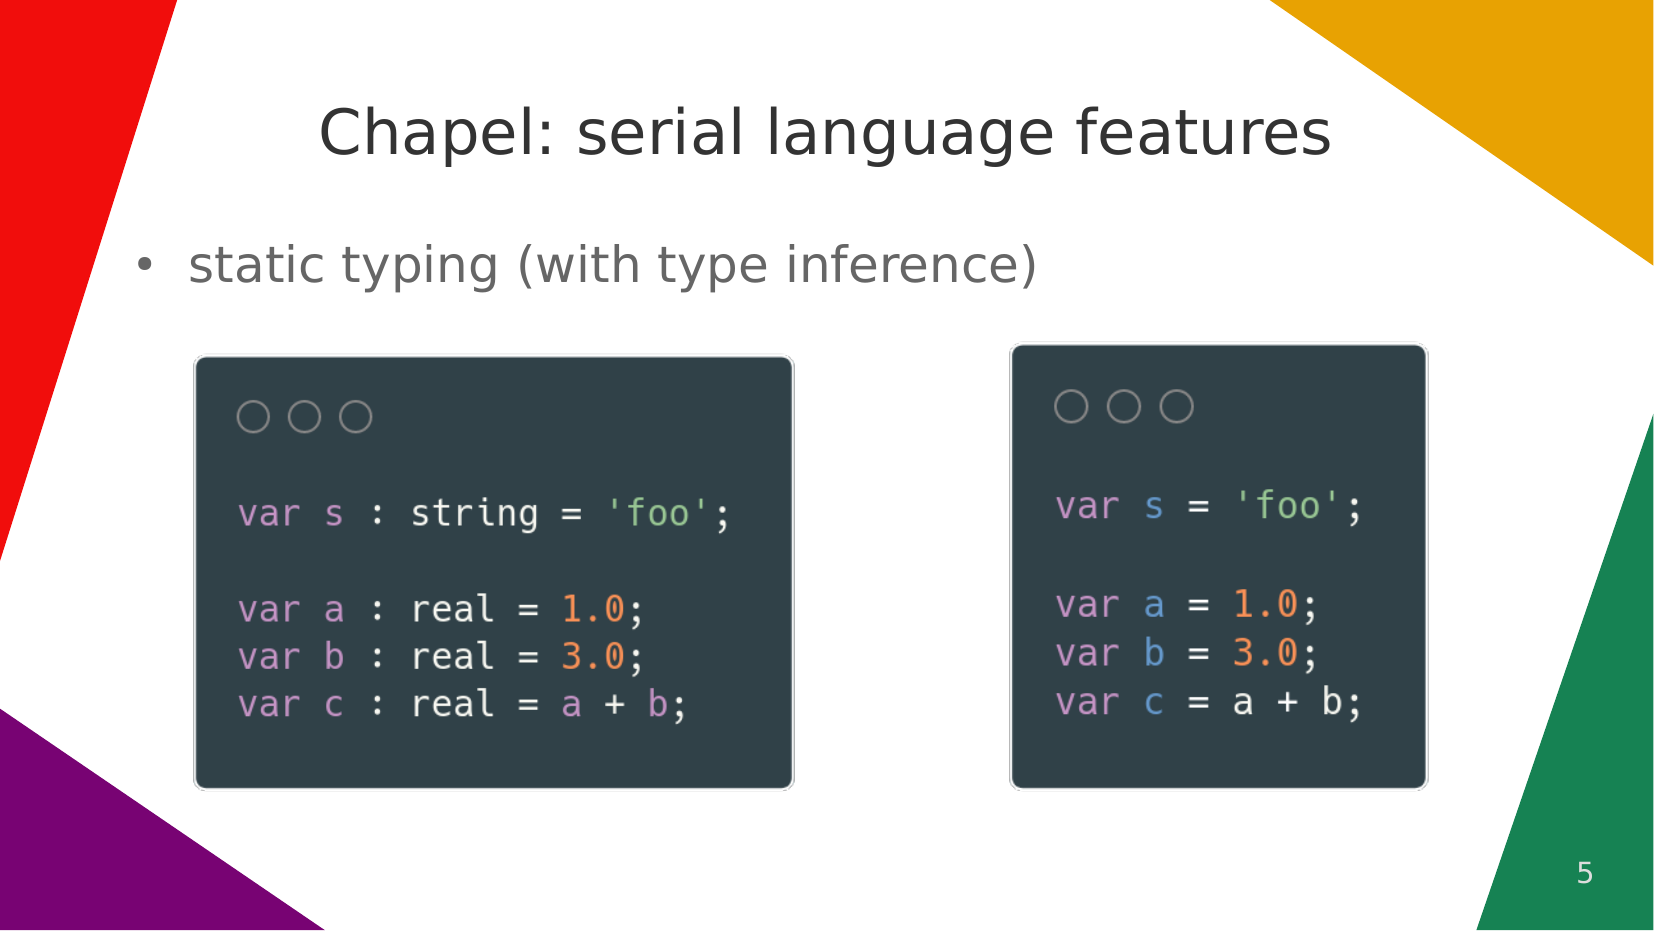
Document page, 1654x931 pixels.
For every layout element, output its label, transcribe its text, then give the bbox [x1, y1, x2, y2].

title Chapel: serial language features [118, 59, 1536, 207]
picture [50, 196, 1576, 931]
